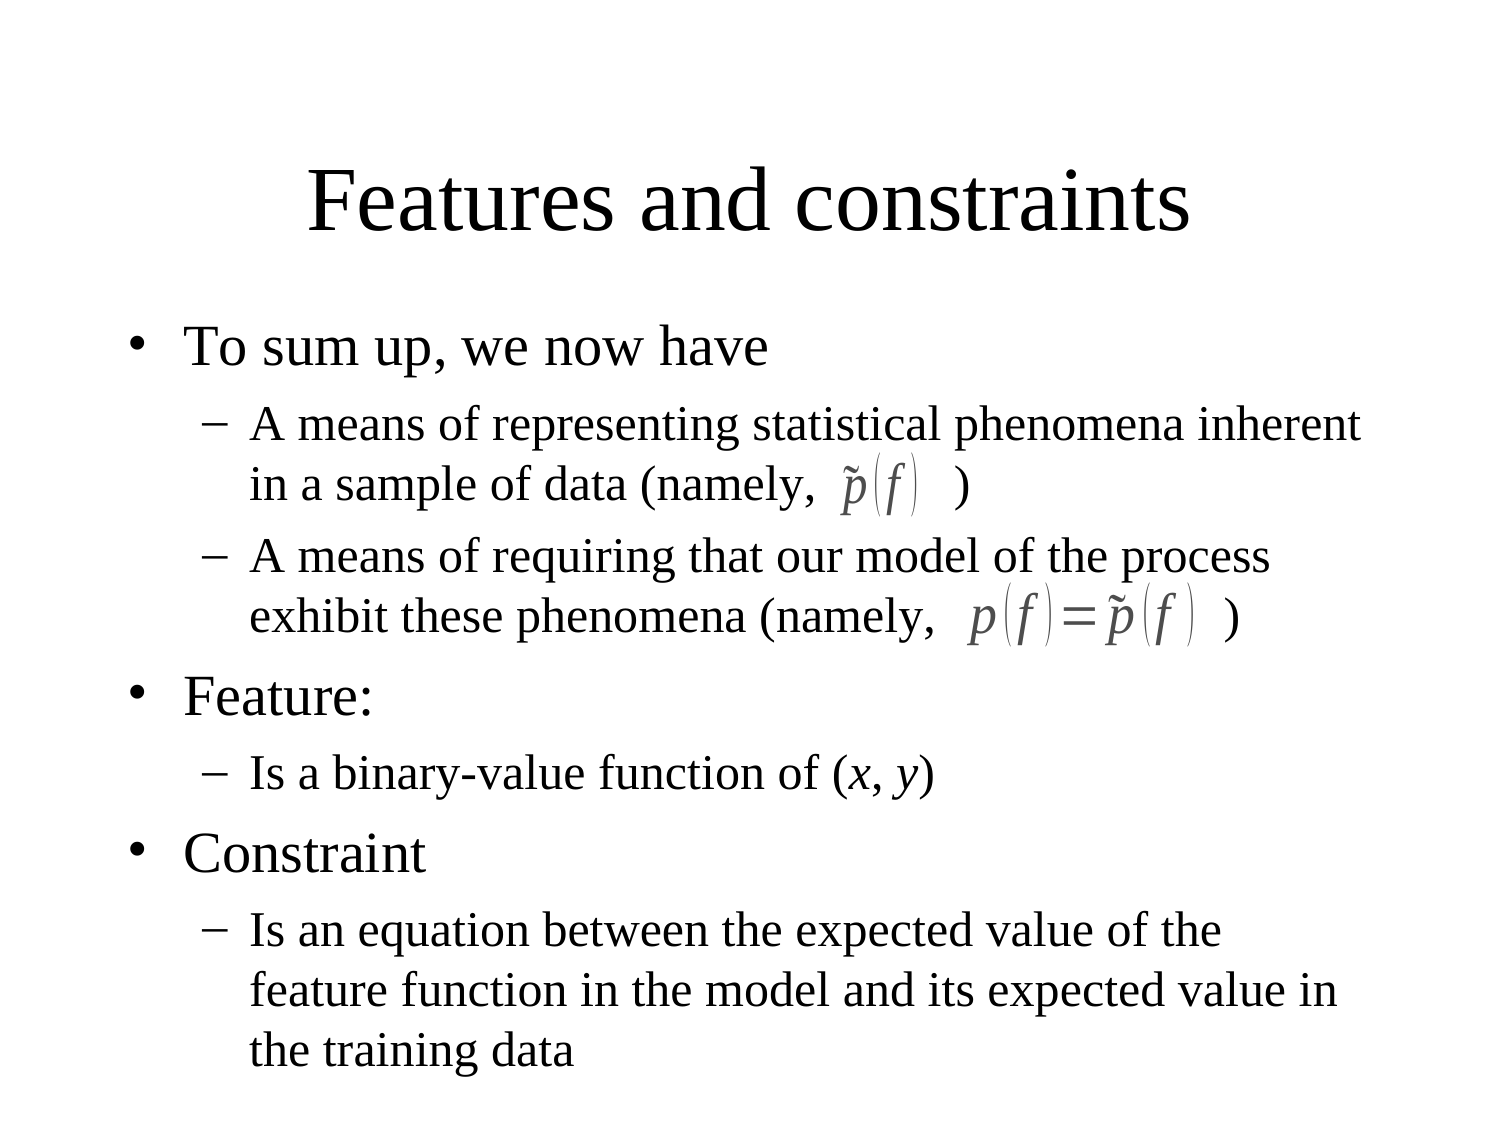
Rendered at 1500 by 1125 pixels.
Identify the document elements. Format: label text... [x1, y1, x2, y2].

title Features and constraints [112, 99, 1388, 288]
list To sum up, we now have A means of representing statistical phenomena inherent in a sample of data (namely, ) A means of requiring that our model of the process exhibit these phenomena (namely, ) Feature: Is a binary-value function of (x, y) Constraint Is an equation between the expected value of the feature function in the model and its expected value in the training data [112, 299, 1388, 1088]
chart [825, 450, 938, 521]
chart [950, 579, 1213, 651]
